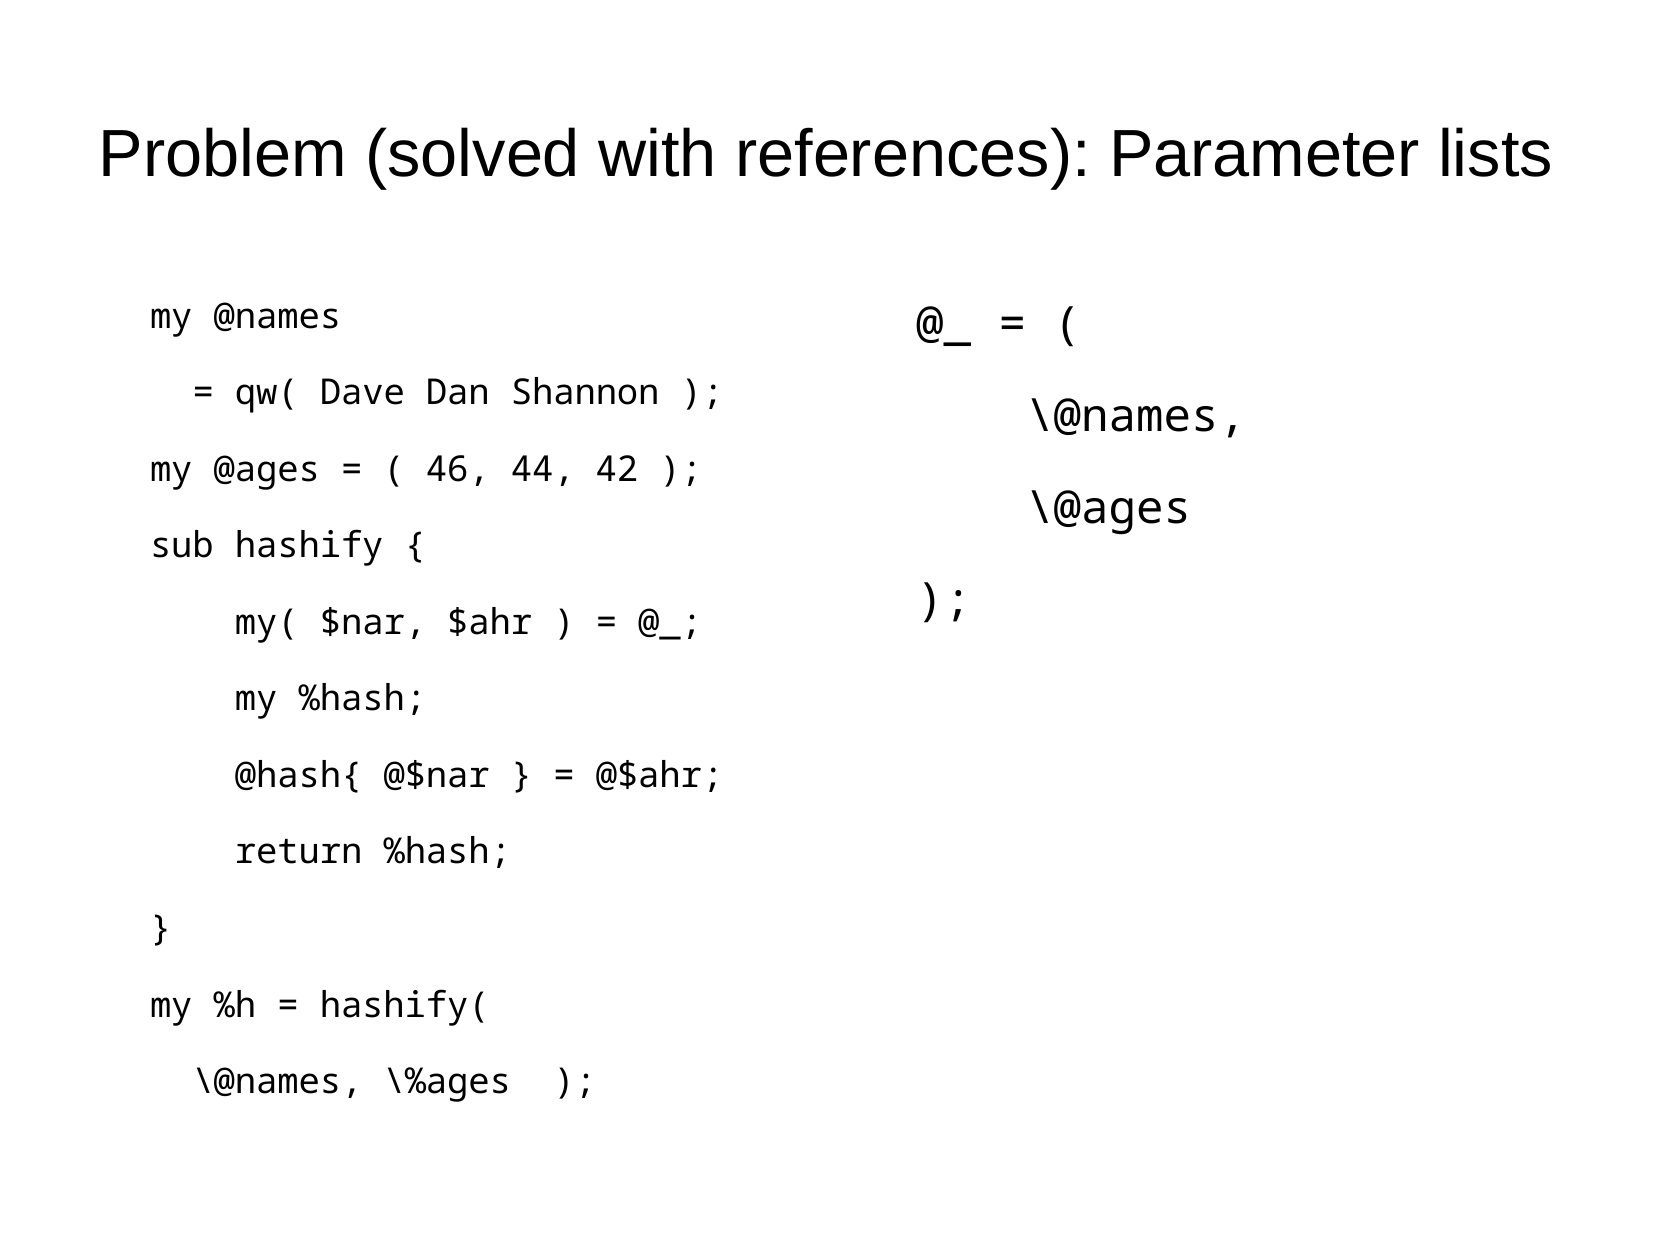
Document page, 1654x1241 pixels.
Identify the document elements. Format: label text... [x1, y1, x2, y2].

list my @names = qw( Dave Dan Shannon ); my @ages = ( 46, 44, 42 ); sub hashify { my( $nar, $ahr ) = @_; my %hash; @hash{ @$nar } = @$ahr; return %hash; } my %h = hashify( \@names, \%ages ); [82, 290, 809, 1111]
title Problem (solved with references): Parameter lists [82, 49, 1571, 257]
list @_ = ( \@names, \@ages ); [845, 290, 1572, 1010]
